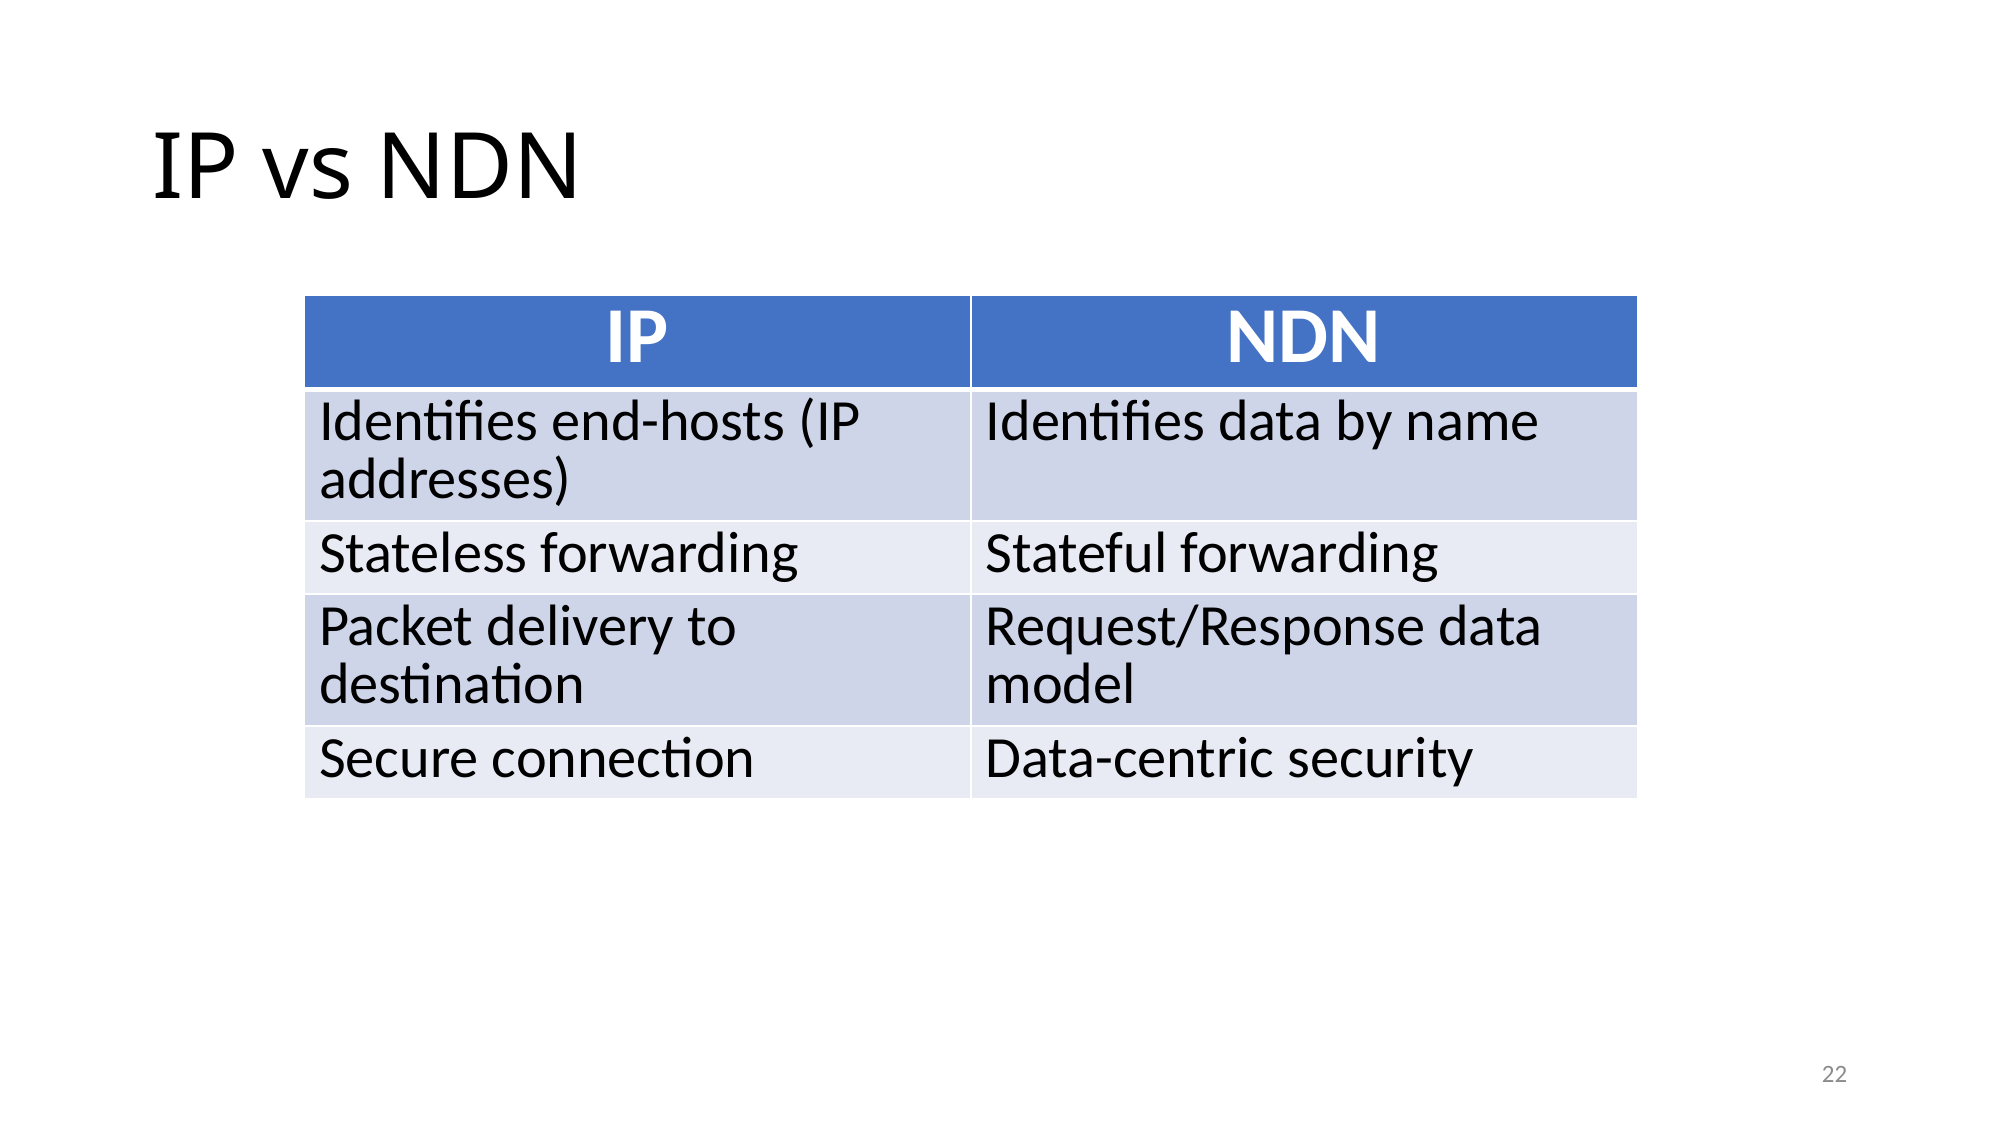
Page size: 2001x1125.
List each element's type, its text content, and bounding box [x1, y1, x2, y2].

table_cell Data-centric security [972, 727, 1637, 798]
slide_number <number> [1412, 1042, 1863, 1103]
table_cell Packet delivery to destination [305, 595, 970, 725]
table_cell Identifies data by name [972, 392, 1637, 520]
table_cell Stateless forwarding [305, 522, 970, 593]
title IP vs NDN [137, 59, 1863, 278]
table_cell Secure connection [305, 727, 970, 798]
table_header IP [305, 296, 970, 387]
table_cell Request/Response data model [972, 595, 1637, 725]
table_header NDN [972, 296, 1637, 387]
table_cell Stateful forwarding [972, 522, 1637, 593]
table_cell Identifies end-hosts (IP addresses) [305, 392, 970, 520]
